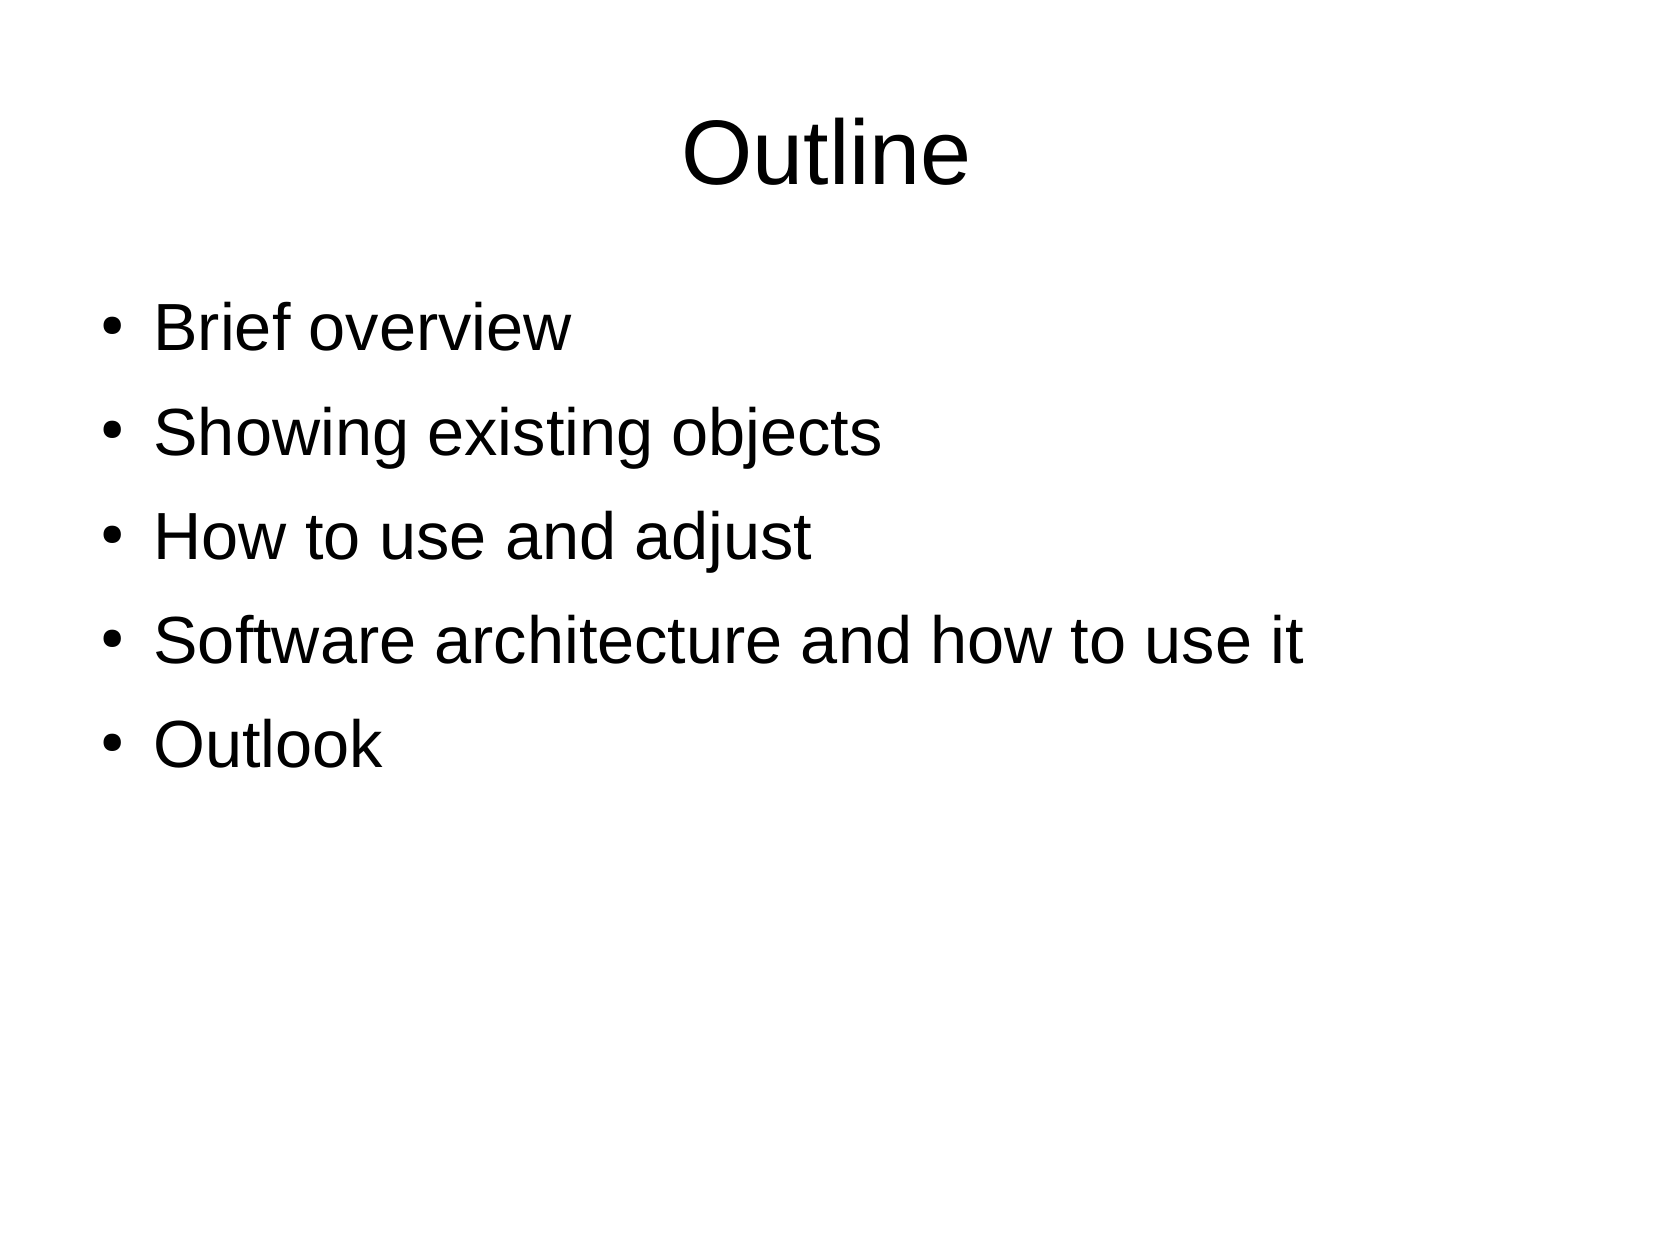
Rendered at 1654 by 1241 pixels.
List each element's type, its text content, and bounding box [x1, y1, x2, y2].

list Brief overview Showing existing objects How to use and adjust Software architecture and how to use it Outlook [82, 290, 1571, 1010]
title Outline [82, 49, 1571, 257]
